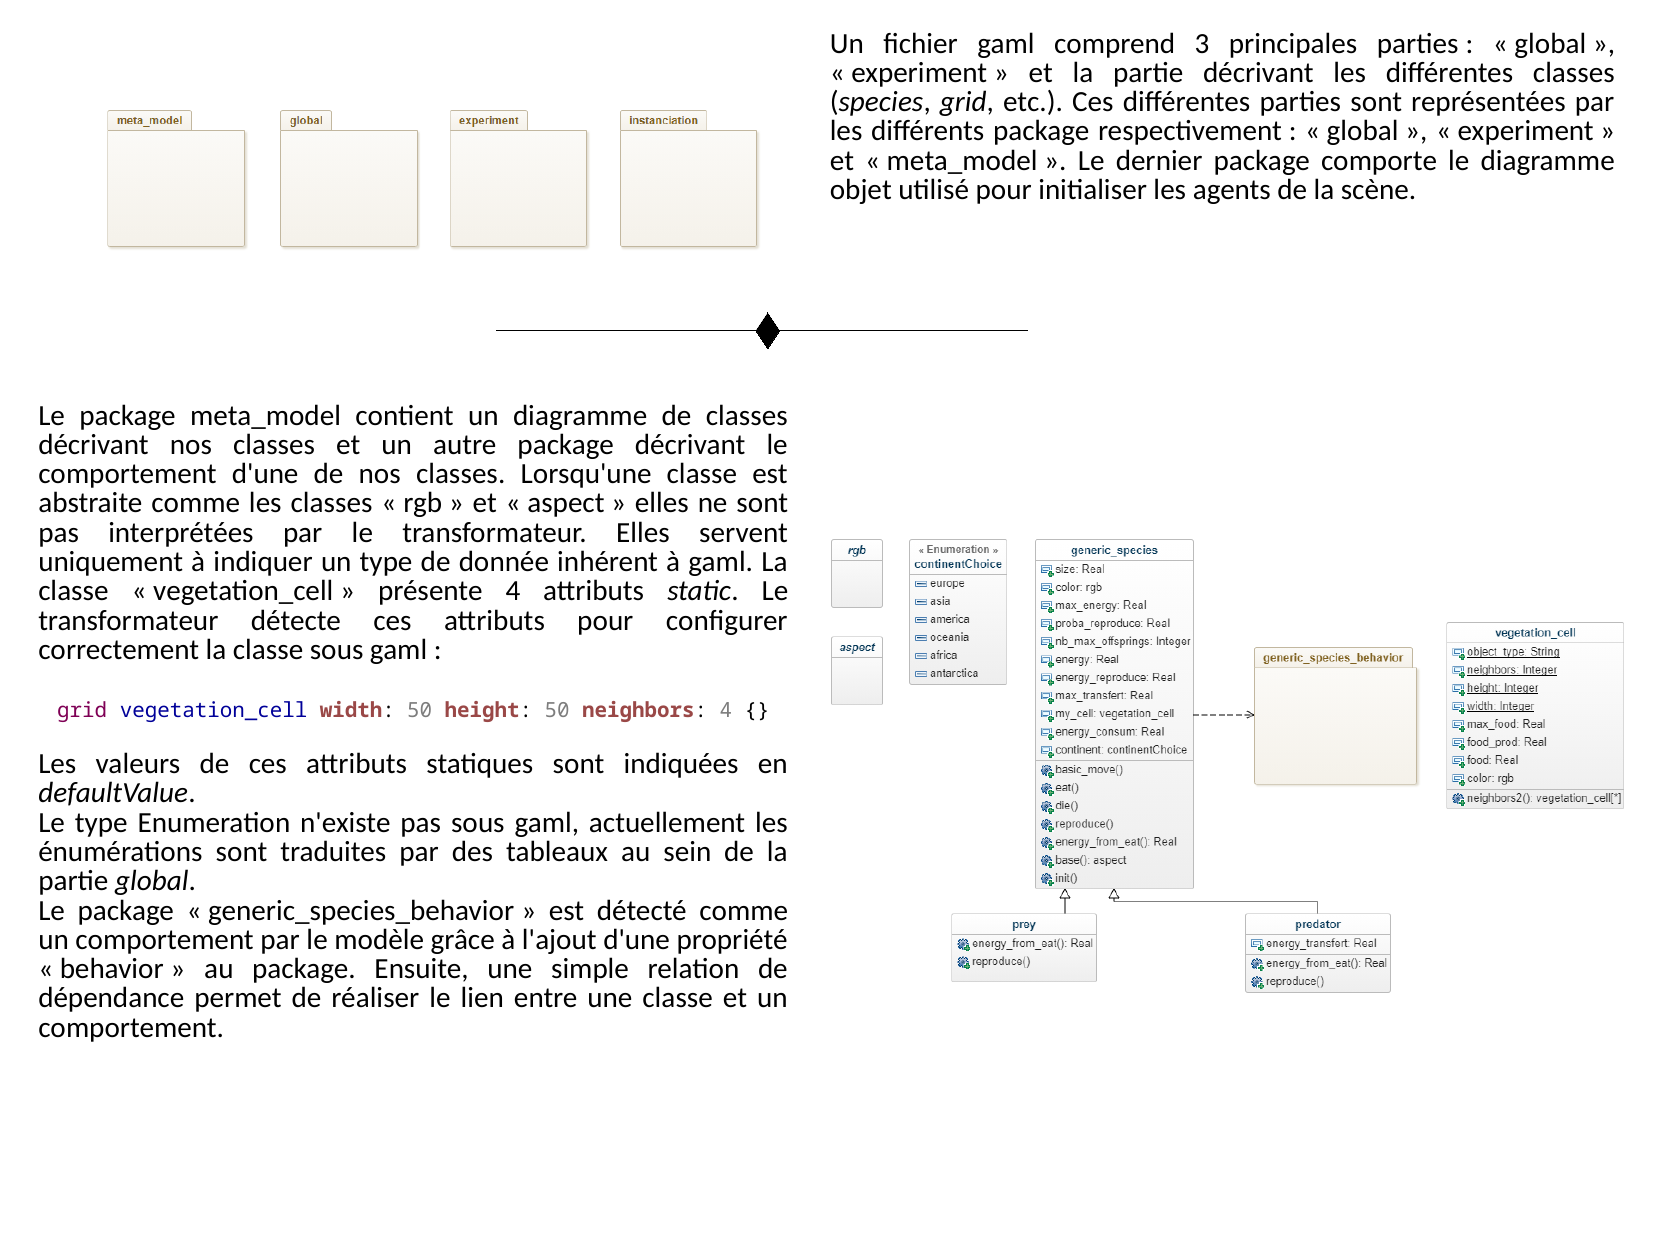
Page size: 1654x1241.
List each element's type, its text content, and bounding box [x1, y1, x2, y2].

text_box Un fichier gaml comprend 3 principales parties : « global », « experiment » et la partie décrivant les différentes classes (species, grid, etc.). Ces différentes parties sont représentées par les différents package respectivement : « global », « experiment » et « meta_model ». Le dernier package comporte le diagramme objet utilisé pour initialiser les agents de la scène. [814, 23, 1630, 286]
picture [59, 29, 802, 308]
picture [804, 472, 1654, 1076]
text_box Le package meta_model contient un diagramme de classes décrivant nos classes et un autre package décrivant le comportement d'une de nos classes. Lorsqu'une classe est abstraite comme les classes « rgb » et « aspect » elles ne sont pas interprétées par le transformateur. Elles servent uniquement à indiquer un type de donnée inhérent à gaml. La classe « vegetation_cell » présente 4 attributs static. Le transformateur détecte ces attributs pour configurer correctement la classe sous gaml : grid vegetation_cell width: 50 height: 50 neighbors: 4 {} Les valeurs de ces attributs statiques sont indiquées en defaultValue. Le type Enumeration n'existe pas sous gaml, actuellement les énumérations sont traduites par des tableaux au sein de la partie global. Le package « generic_species_behavior » est détecté comme un comportement par le modèle grâce à l'ajout d'une propriété « behavior » au package. Ensuite, une simple relation de dépendance permet de réaliser le lien entre une classe et un comportement. [23, 395, 804, 1154]
text_box [755, 312, 780, 349]
